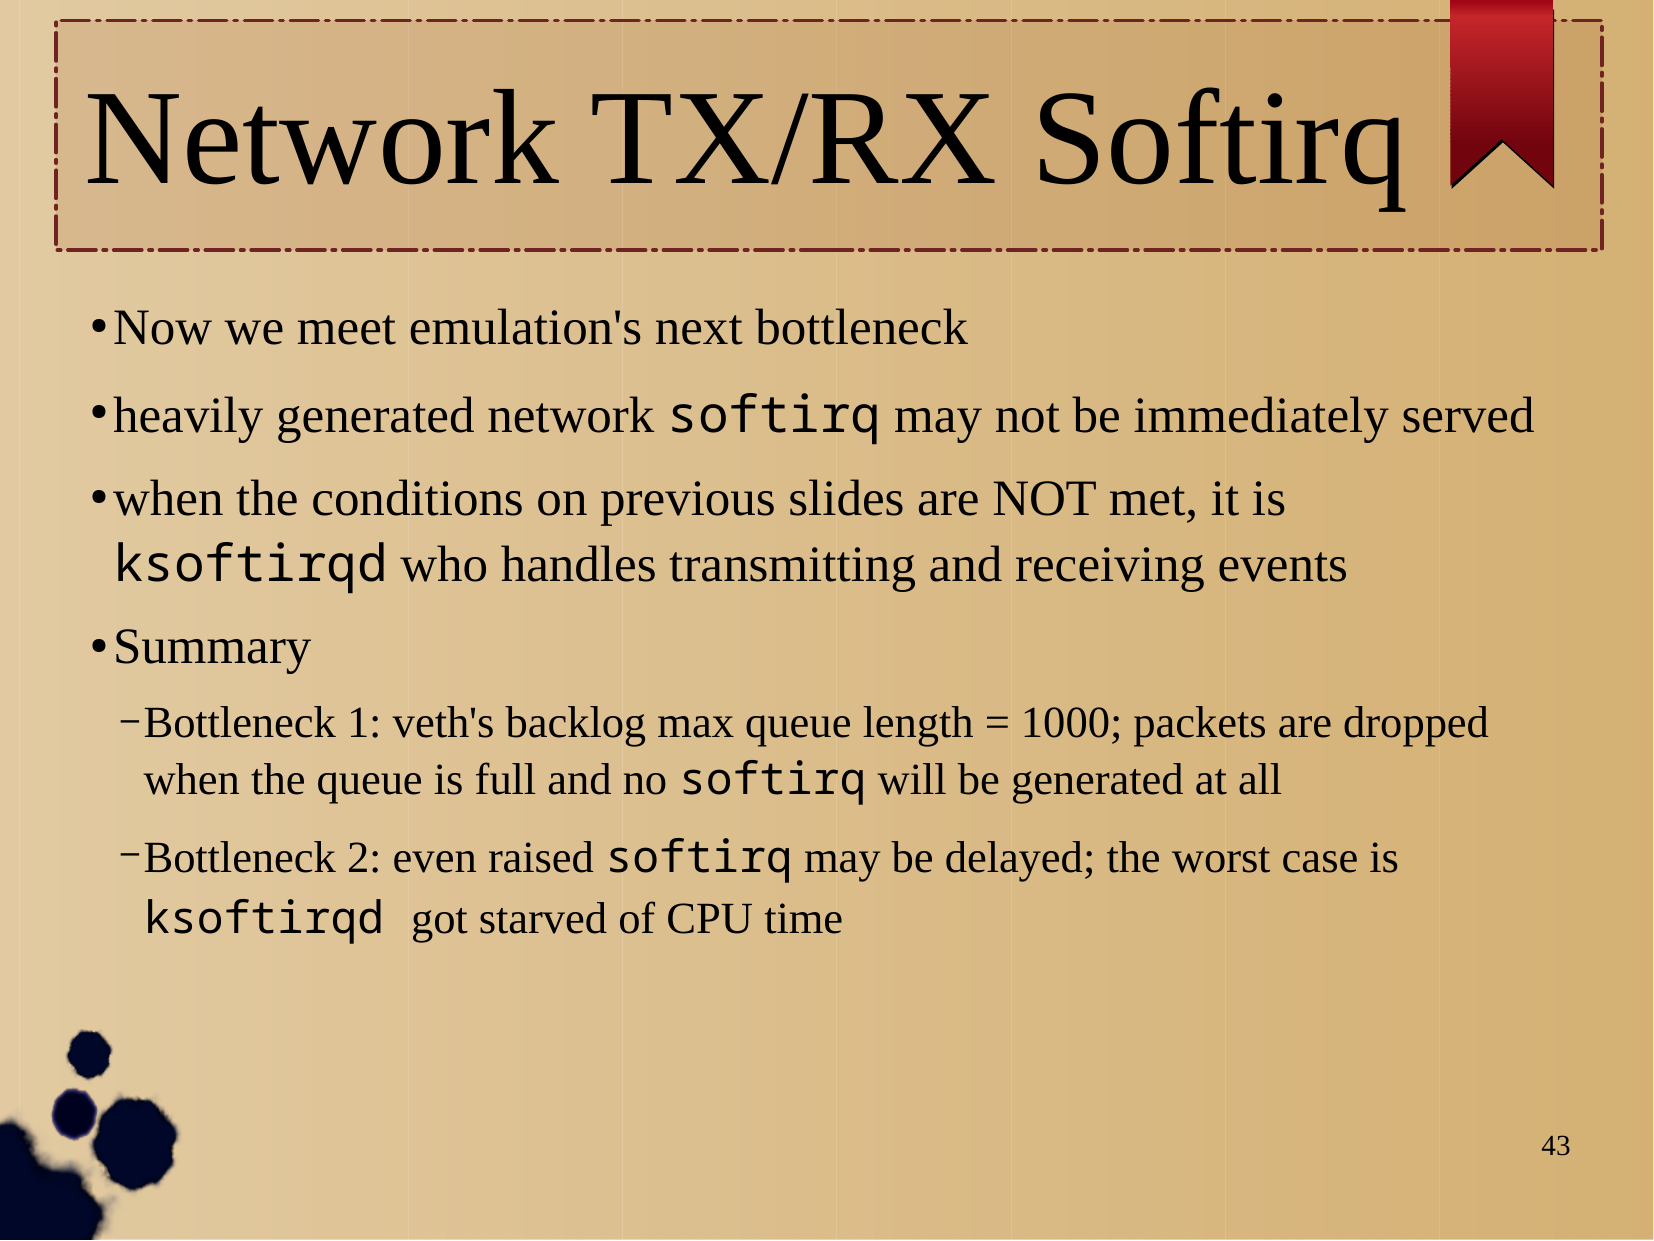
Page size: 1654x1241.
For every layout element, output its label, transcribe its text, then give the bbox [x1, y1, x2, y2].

title Network TX/RX Softirq [82, 47, 1412, 229]
list Now we meet emulation's next bottleneck heavily generated network softirq may not be immediately served when the conditions on previous slides are NOT met, it is ksoftirqd who handles transmitting and receiving events Summary Bottleneck 1: veth's backlog max queue length = 1000; packets are dropped when the queue is full and no softirq will be generated at all Bottleneck 2: even raised softirq may be delayed; the worst case is ksoftirqd got starved of CPU time [82, 299, 1571, 1019]
